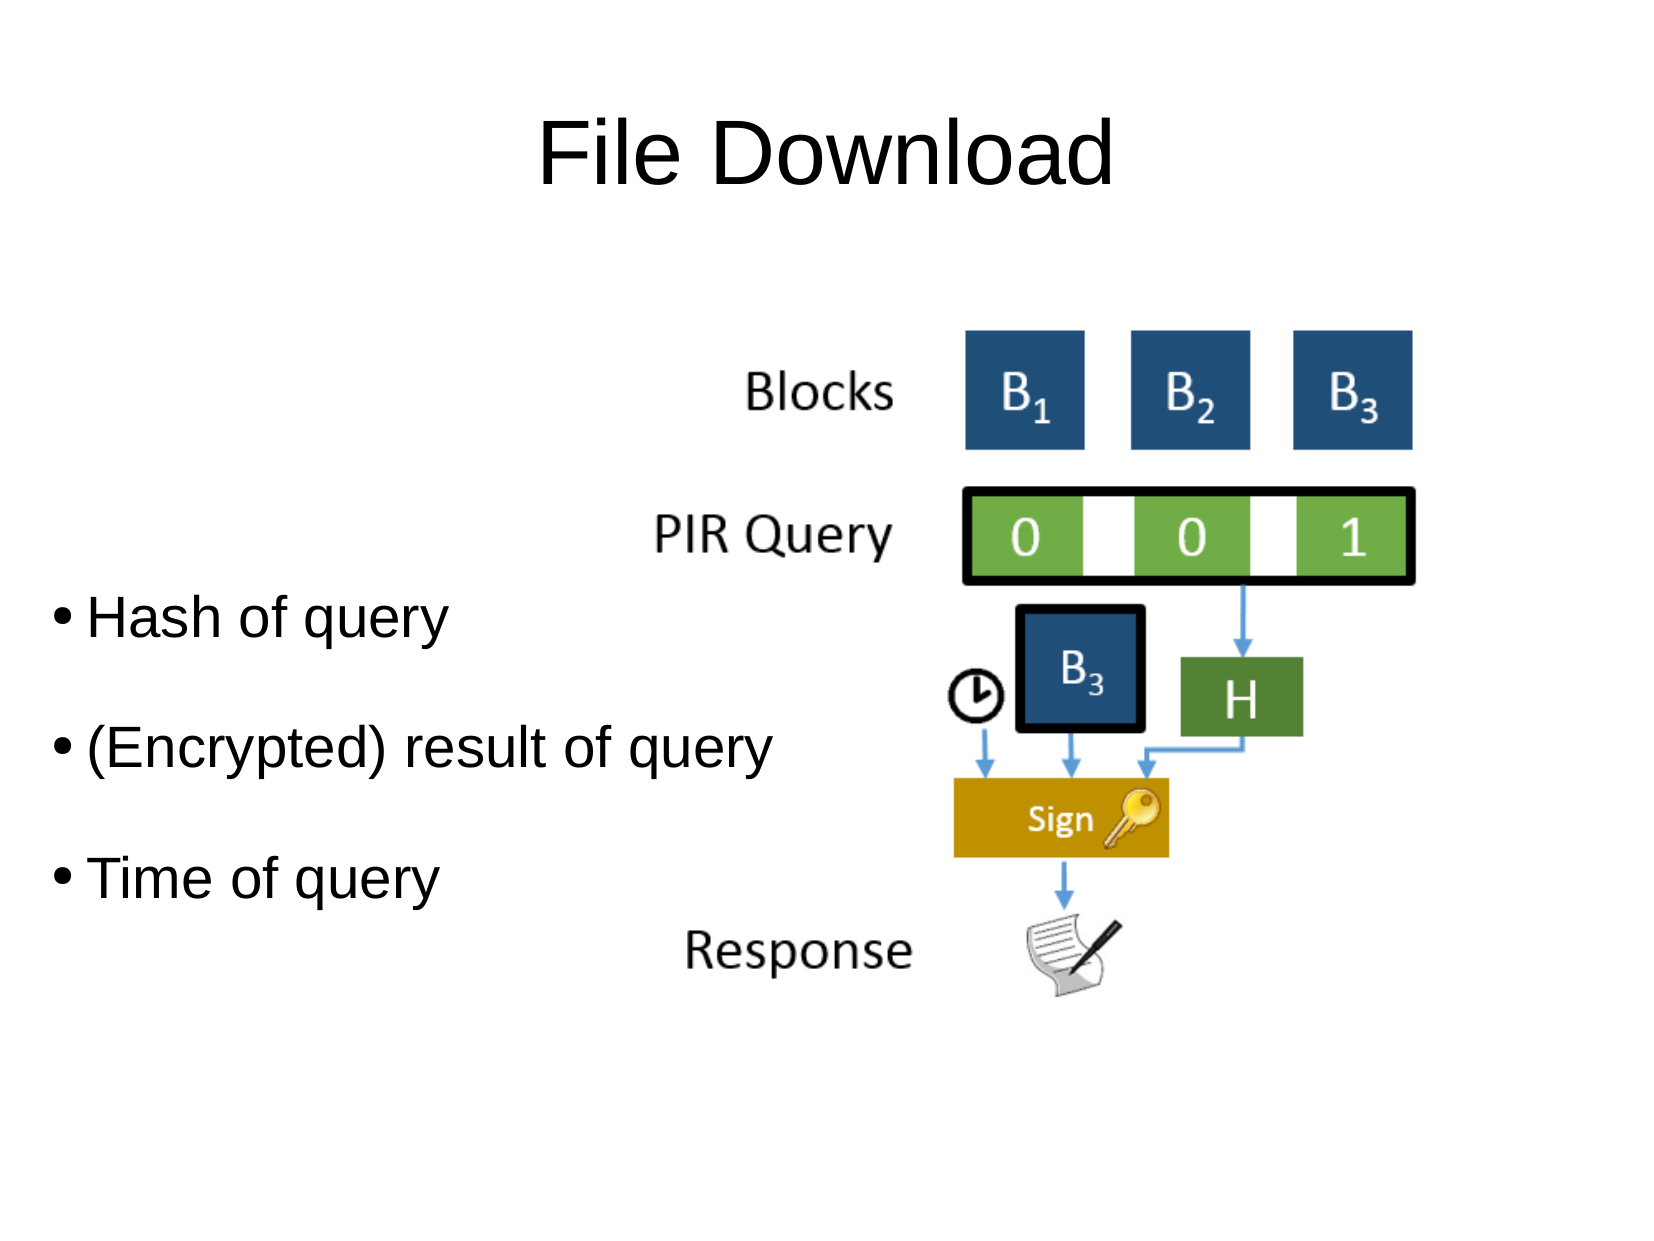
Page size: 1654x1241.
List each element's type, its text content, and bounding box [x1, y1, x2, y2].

text_box Hash of query (Encrypted) result of query Time of query [36, 577, 817, 918]
title File Download [82, 49, 1571, 257]
picture [638, 301, 1441, 1022]
